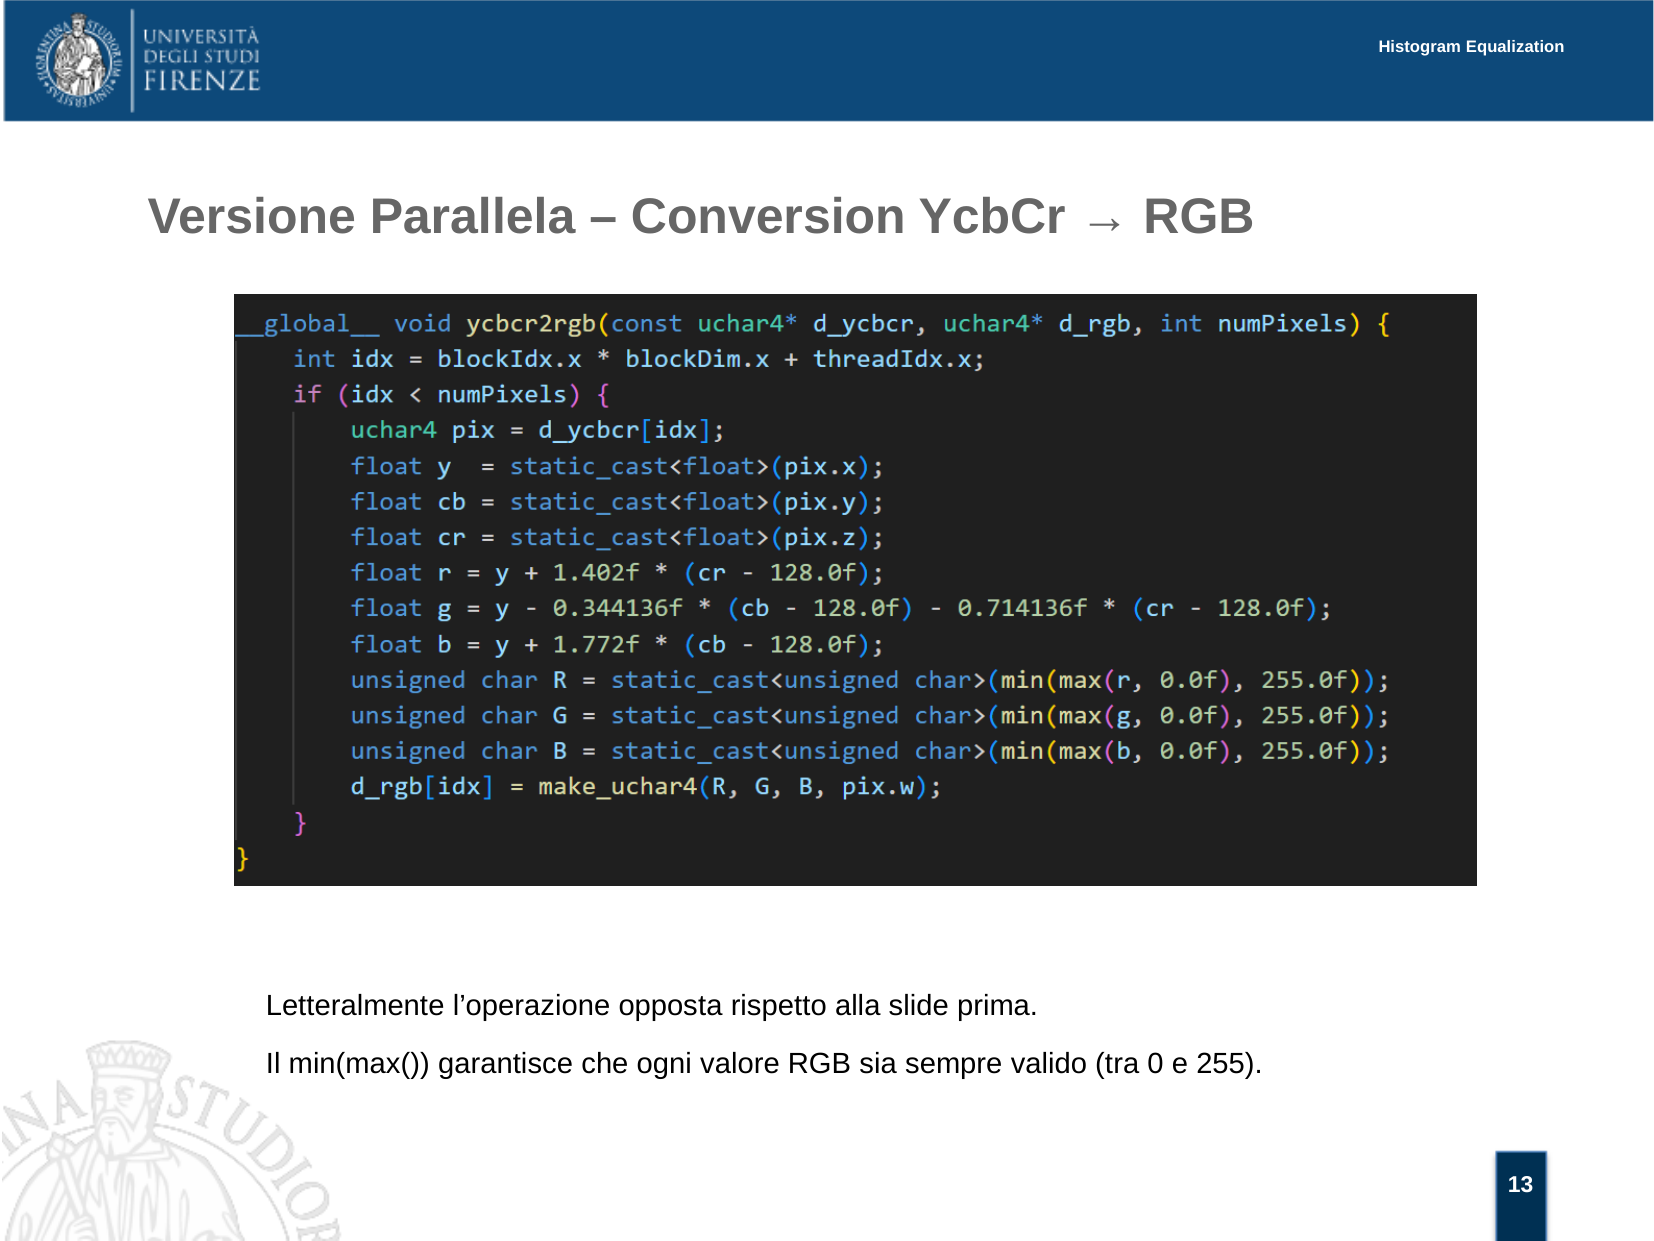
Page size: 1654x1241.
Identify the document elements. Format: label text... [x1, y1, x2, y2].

text_box 13 [1505, 1160, 1536, 1208]
picture [2, 0, 1654, 1241]
text_box Versione Parallela – Conversion YcbCr → RGB [147, 118, 1601, 286]
text_box Letteralmente l’operazione opposta rispetto alla slide prima. Il min(max()) garantisce che ogni valore RGB sia sempre valido (tra 0 e 255). [265, 944, 1329, 1182]
text_box Histogram Equalization [685, 13, 1565, 118]
